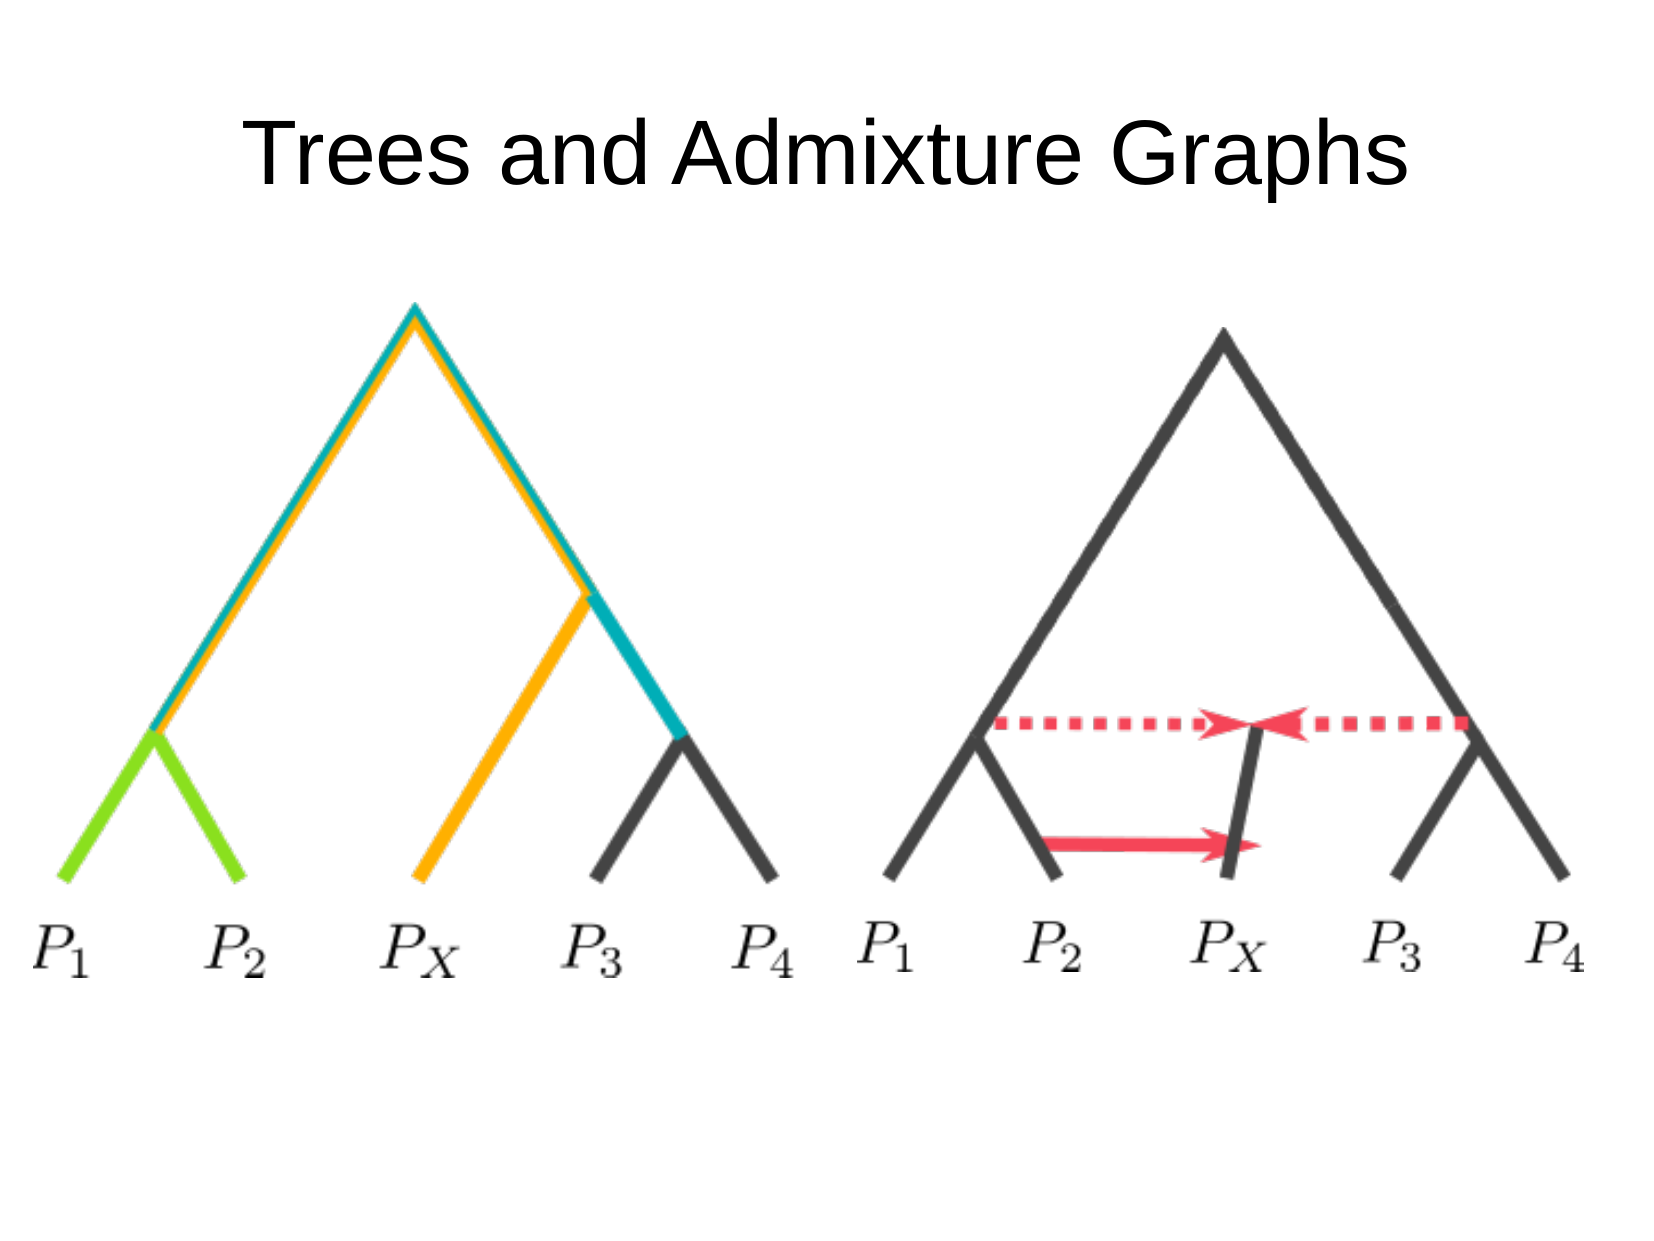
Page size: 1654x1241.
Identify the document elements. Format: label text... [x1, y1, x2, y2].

picture [857, 327, 1584, 972]
picture [33, 302, 796, 978]
title Trees and Admixture Graphs [82, 49, 1571, 257]
